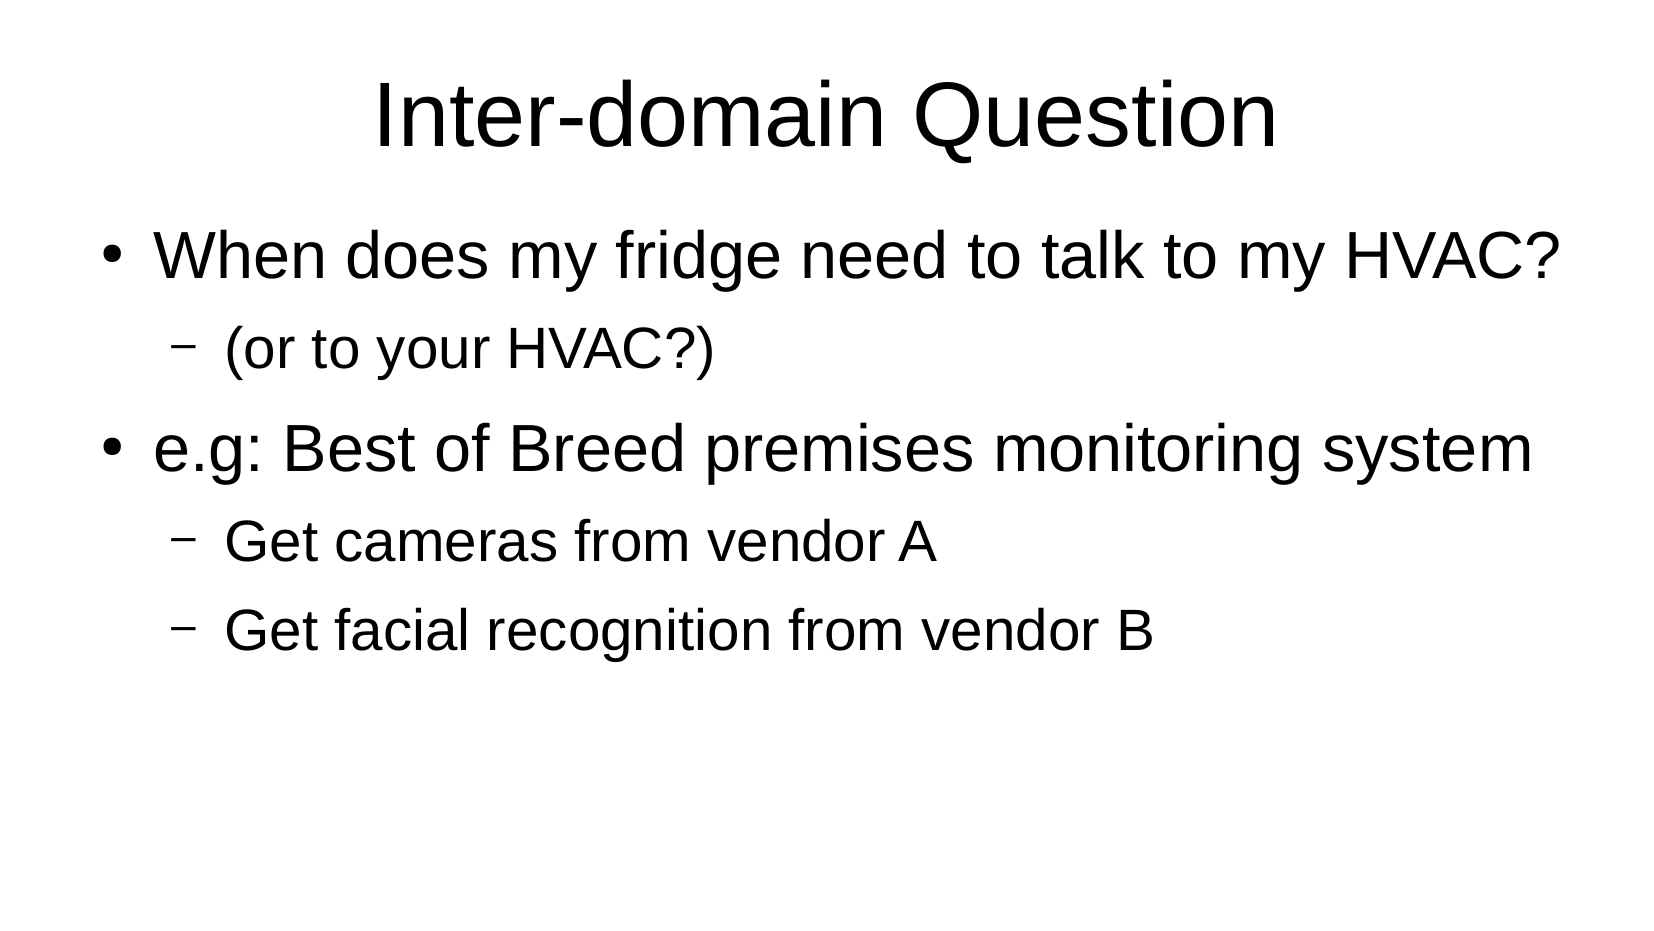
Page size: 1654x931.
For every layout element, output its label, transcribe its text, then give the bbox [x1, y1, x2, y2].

title Inter-domain Question [82, 37, 1571, 193]
list When does my fridge need to talk to my HVAC? (or to your HVAC?) e.g: Best of Breed premises monitoring system Get cameras from vendor A Get facial recognition from vendor B [82, 217, 1571, 758]
